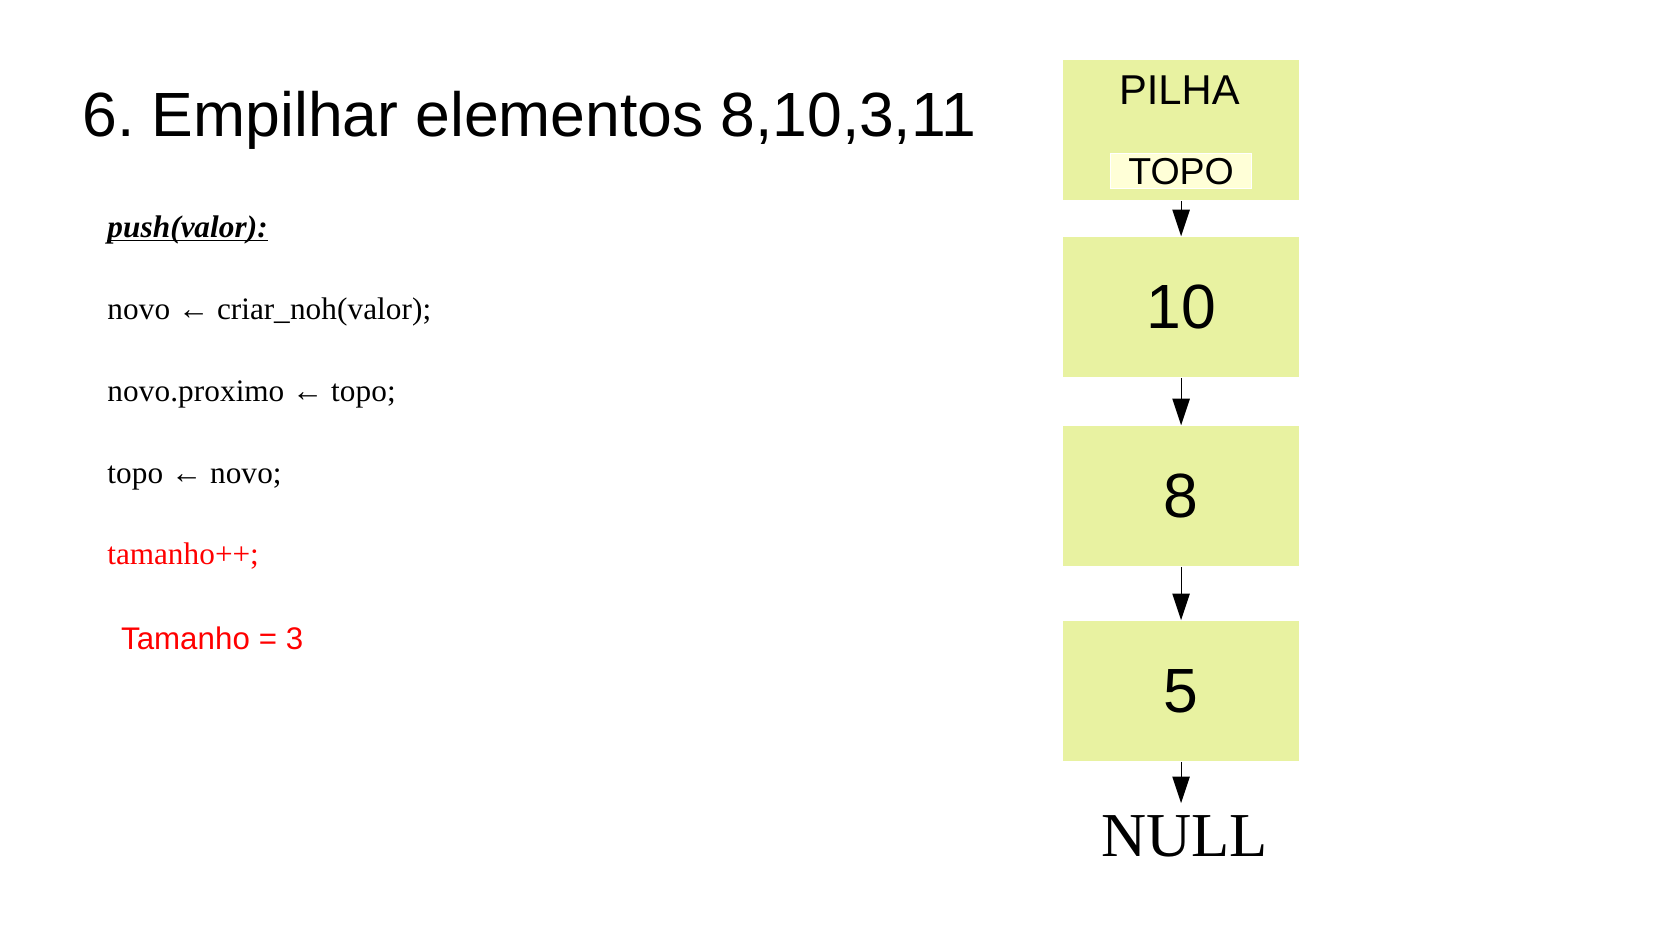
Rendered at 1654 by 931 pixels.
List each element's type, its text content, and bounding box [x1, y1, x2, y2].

text_box 5 [1062, 620, 1300, 762]
text_box 10 [1062, 236, 1300, 378]
text_box NULL [1086, 793, 1288, 875]
text_box TOPO [1110, 153, 1252, 189]
text_box push(valor): novo ← criar_noh(valor); novo.proximo ← topo; topo ← novo; tamanho++; [92, 199, 544, 579]
text_box PILHA [1104, 59, 1258, 121]
title 6. Empilhar elementos 8,10,3,11 [82, 37, 1571, 193]
text_box Tamanho = 3 [106, 614, 321, 664]
text_box 8 [1062, 425, 1300, 567]
text_box [1062, 59, 1300, 201]
